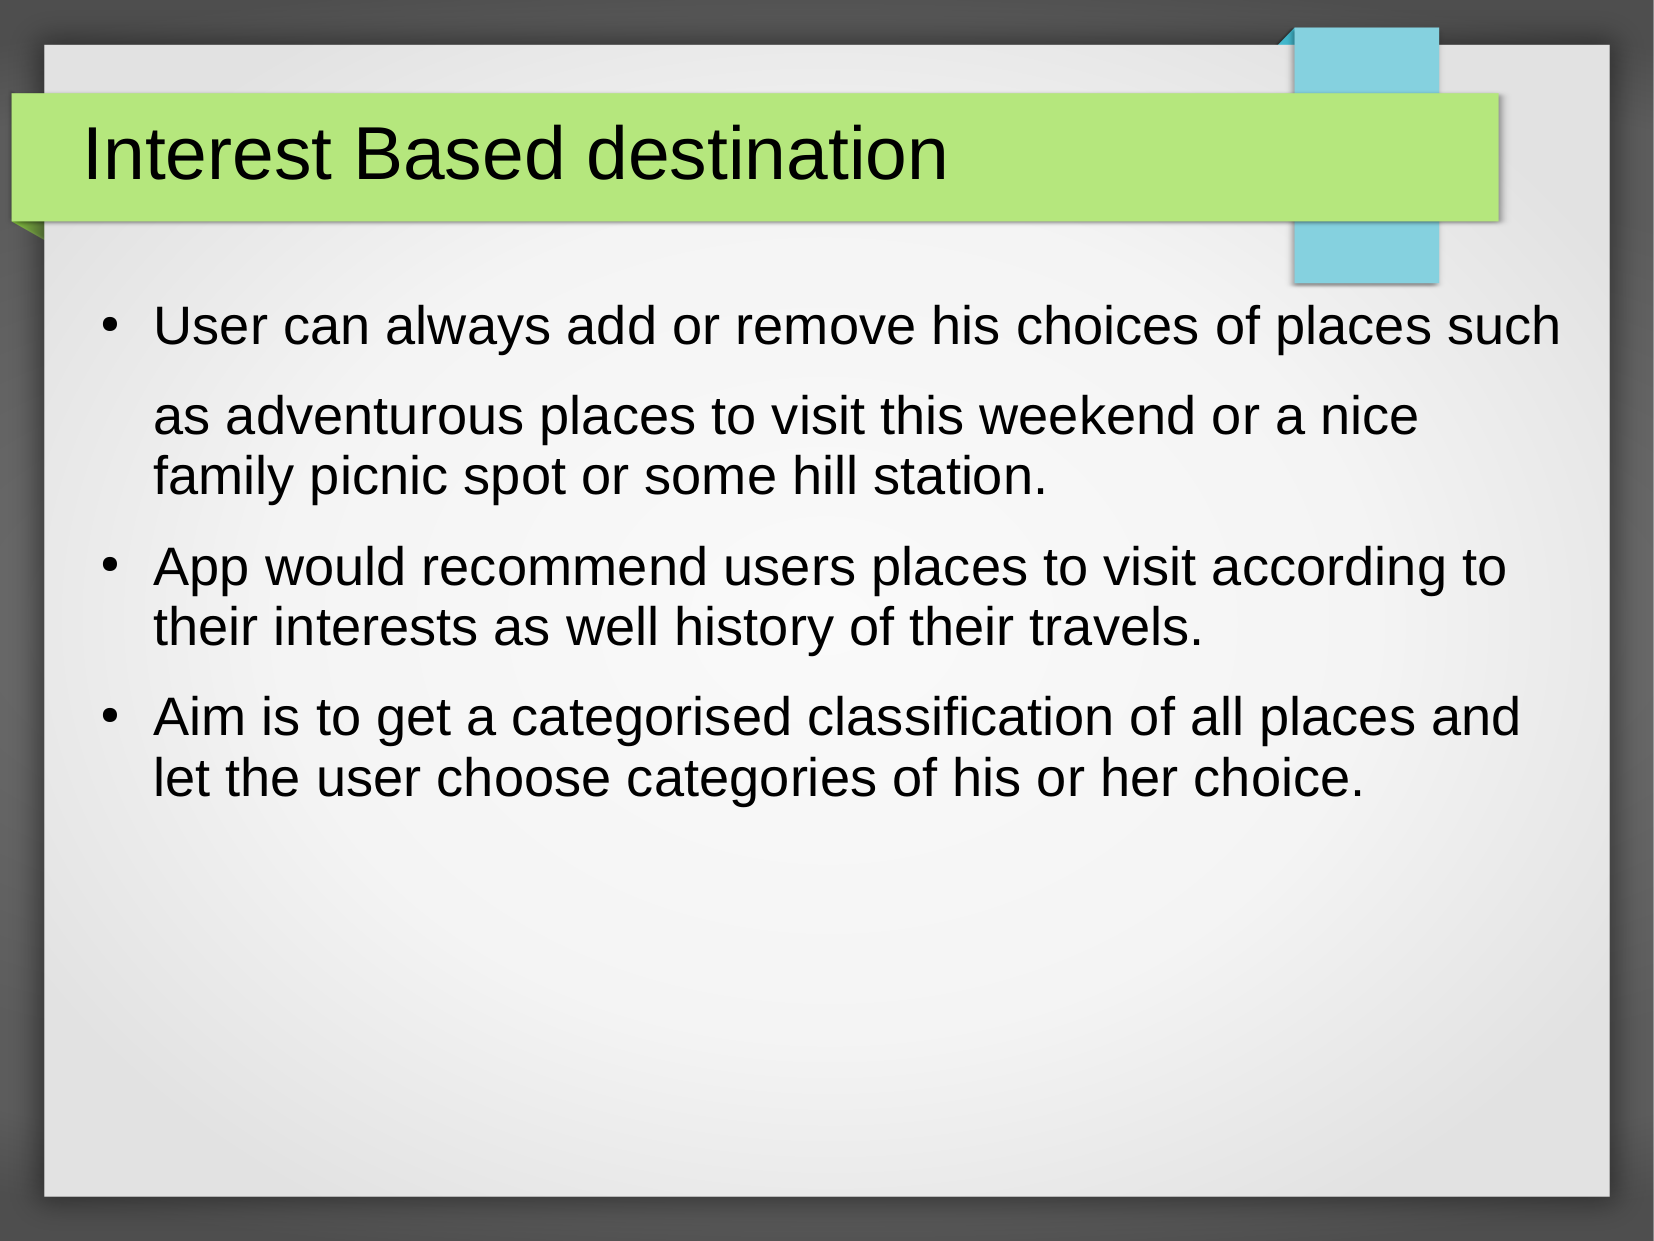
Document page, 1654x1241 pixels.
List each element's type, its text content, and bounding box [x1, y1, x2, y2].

picture [0, 0, 1654, 1241]
title Interest Based destination [82, 94, 1264, 213]
list User can always add or remove his choices of places such as adventurous places to visit this weekend or a nice family picnic spot or some hill station. App would recommend users places to visit according to their interests as well history of their travels. Aim is to get a categorised classification of all places and let the user choose categories of his or her choice. [82, 295, 1571, 1015]
